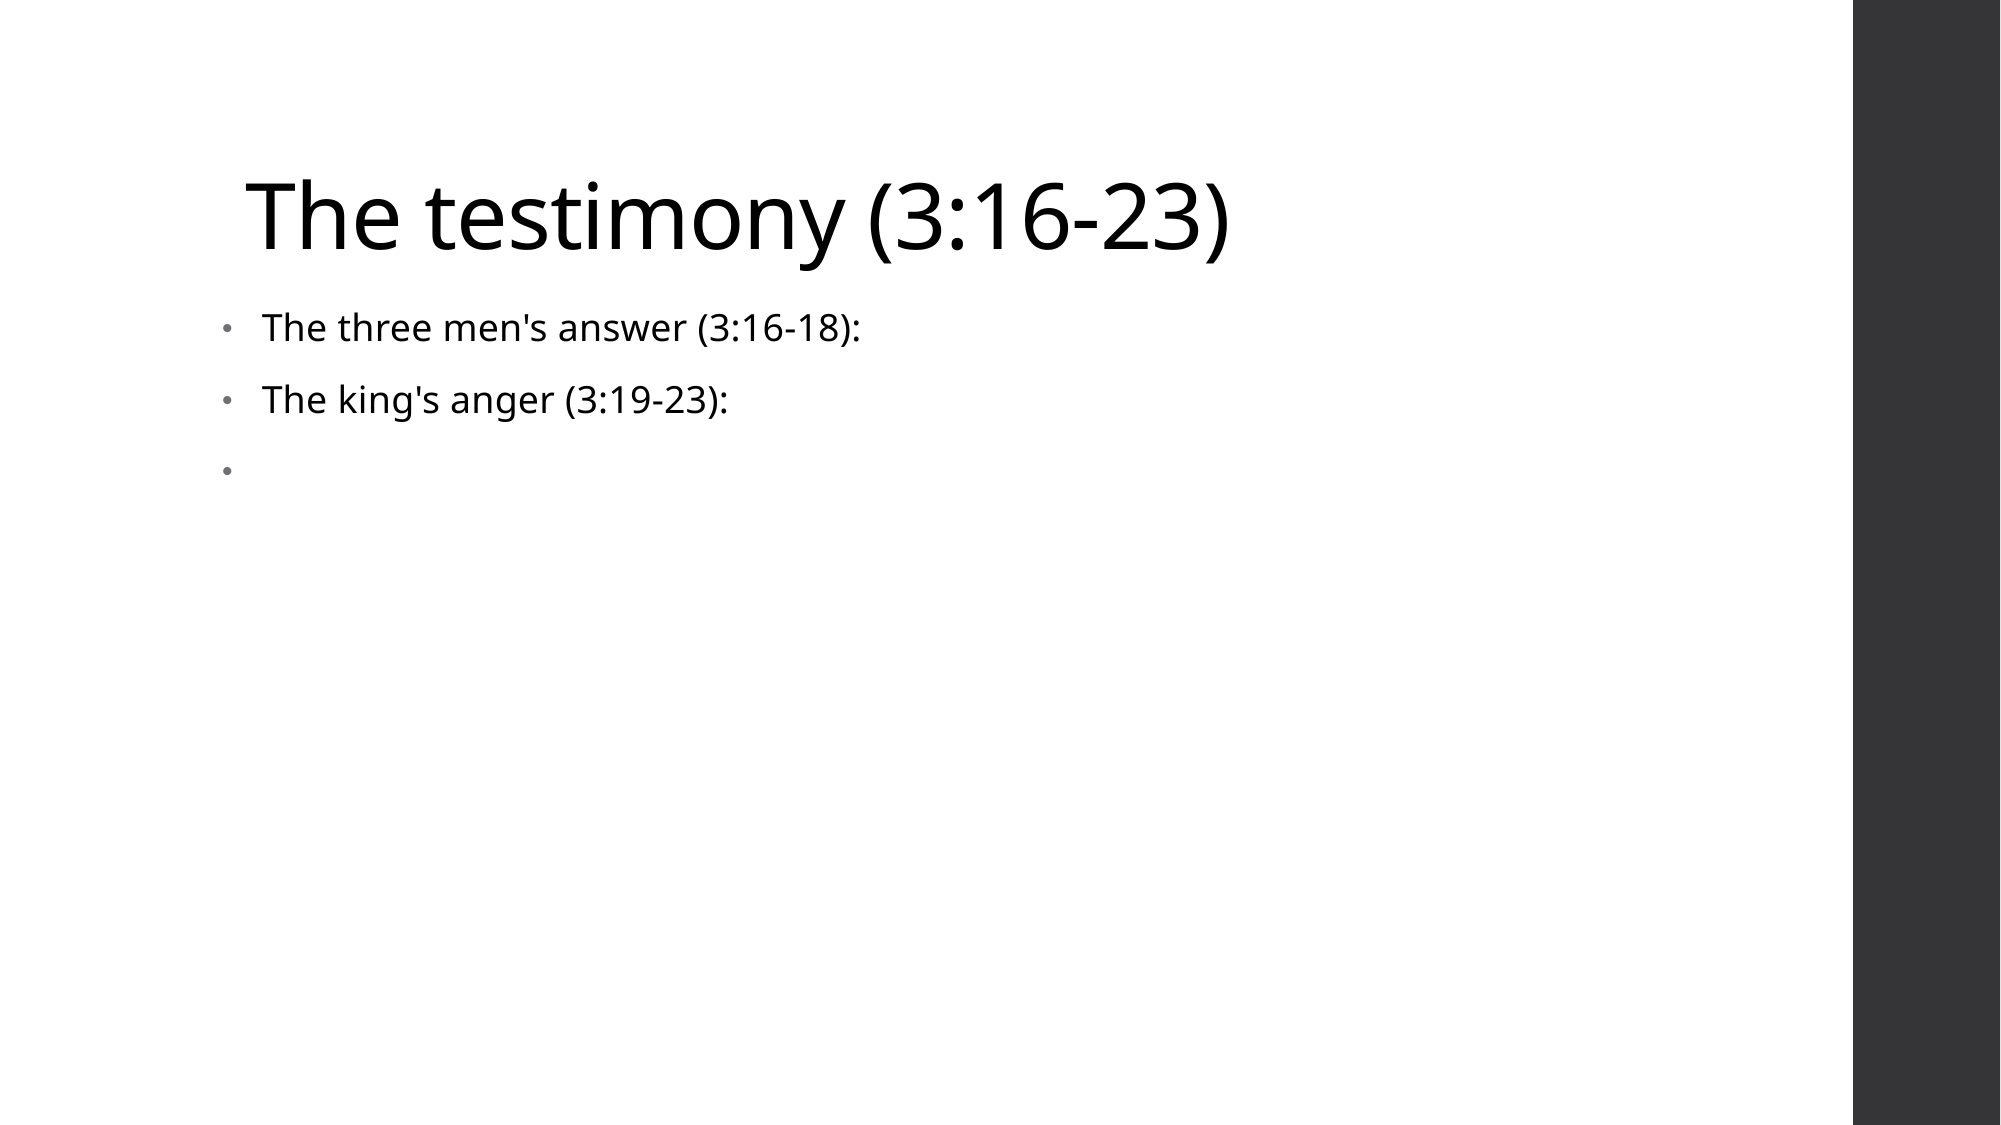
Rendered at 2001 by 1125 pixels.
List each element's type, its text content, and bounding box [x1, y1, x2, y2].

title The testimony (3:16-23) [206, 60, 1797, 278]
list The three men's answer (3:16-18): The king's anger (3:19-23): [206, 299, 1617, 1014]
